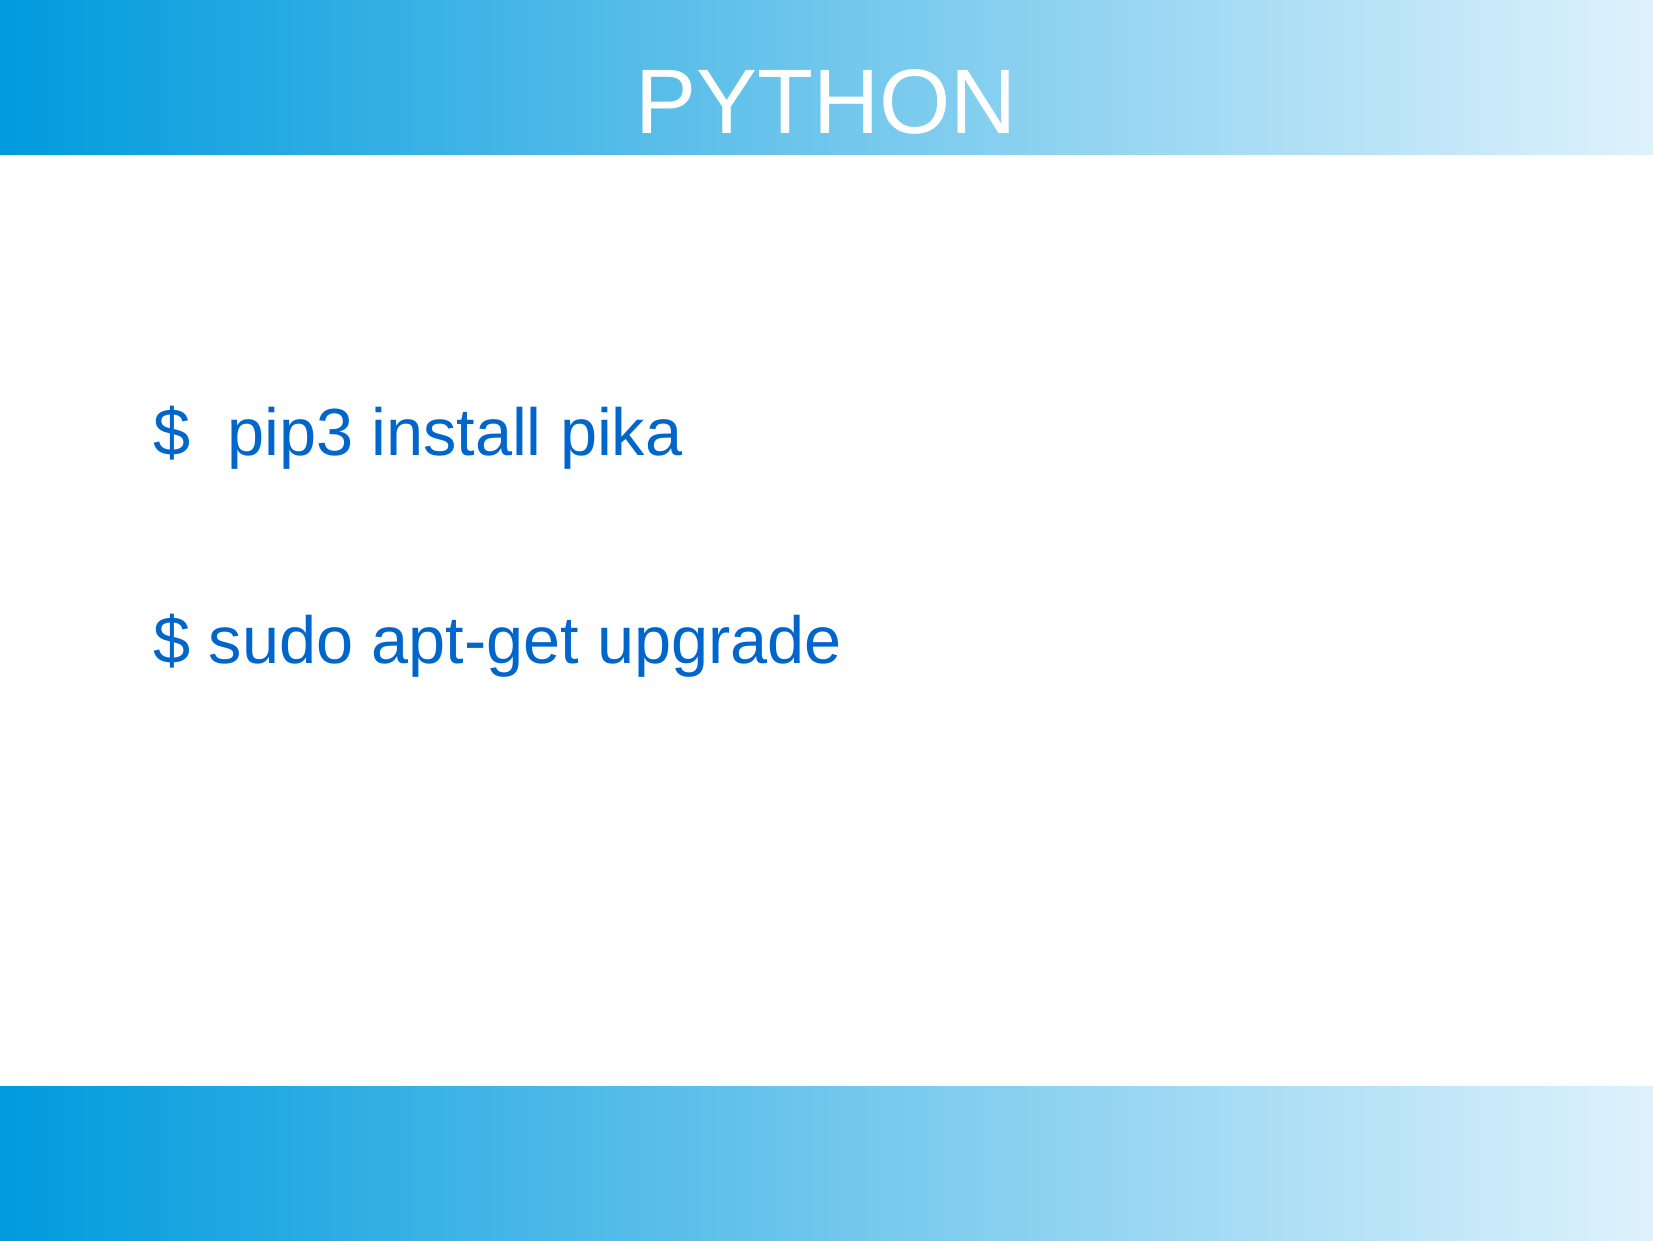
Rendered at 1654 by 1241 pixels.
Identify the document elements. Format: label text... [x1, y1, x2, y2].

title PYTHON [82, 49, 1571, 155]
list $ pip3 install pika $ sudo apt-get upgrade [82, 290, 1571, 1010]
